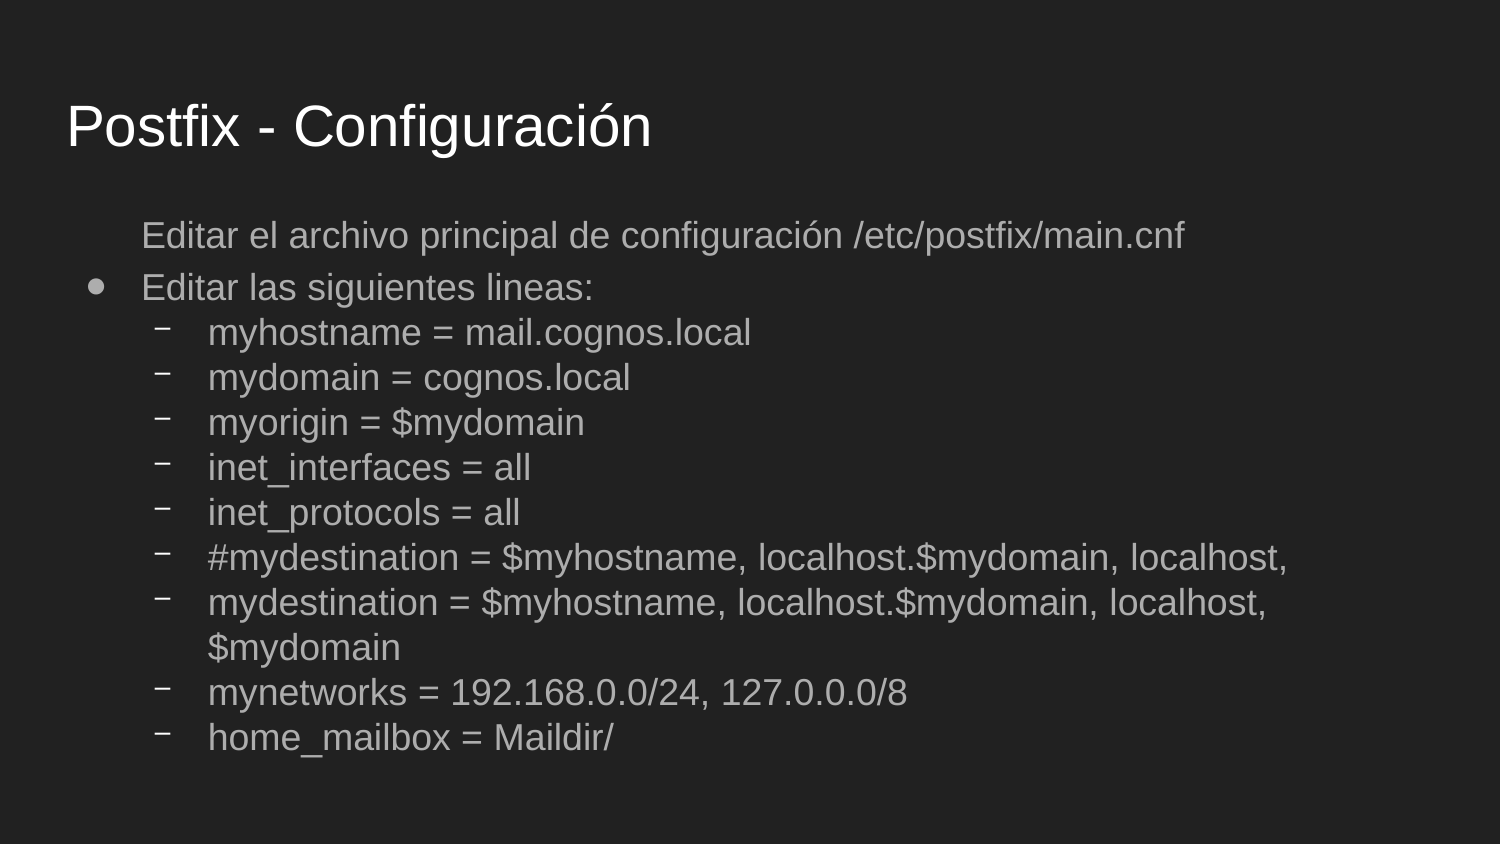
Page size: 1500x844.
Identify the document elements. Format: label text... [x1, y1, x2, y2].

title Postfix - Configuración [51, 72, 1449, 167]
list Editar el archivo principal de configuración /etc/postfix/main.cnf Editar las siguientes lineas: myhostname = mail.cognos.local mydomain = cognos.local myorigin = $mydomain inet_interfaces = all inet_protocols = all #mydestination = $myhostname, localhost.$mydomain, localhost, mydestination = $myhostname, localhost.$mydomain, localhost, $mydomain mynetworks = 192.168.0.0/24, 127.0.0.0/8 home_mailbox = Maildir/ [51, 189, 1456, 750]
